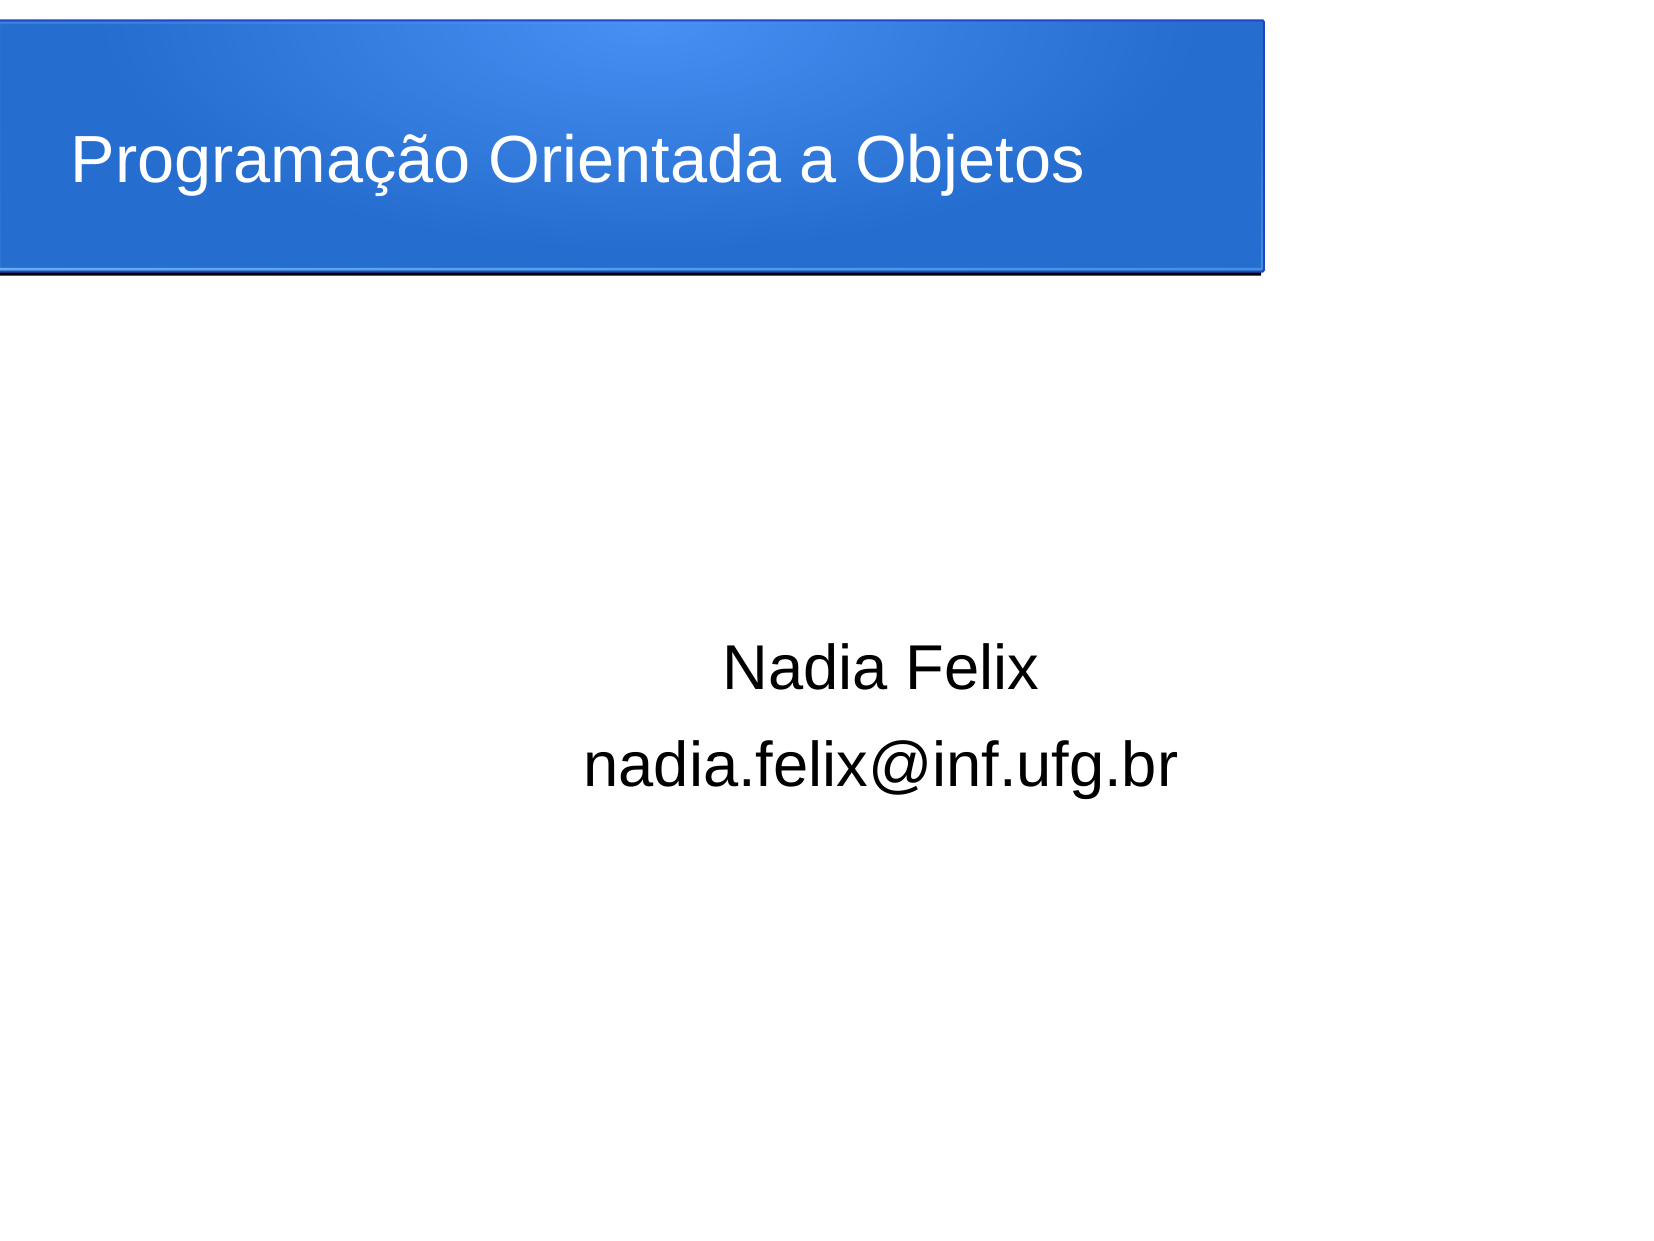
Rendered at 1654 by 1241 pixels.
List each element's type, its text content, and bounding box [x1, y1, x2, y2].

title Programação Orientada a Objetos [70, 106, 1229, 213]
list Nadia Felix nadia.felix@inf.ufg.br [82, 343, 1538, 1063]
